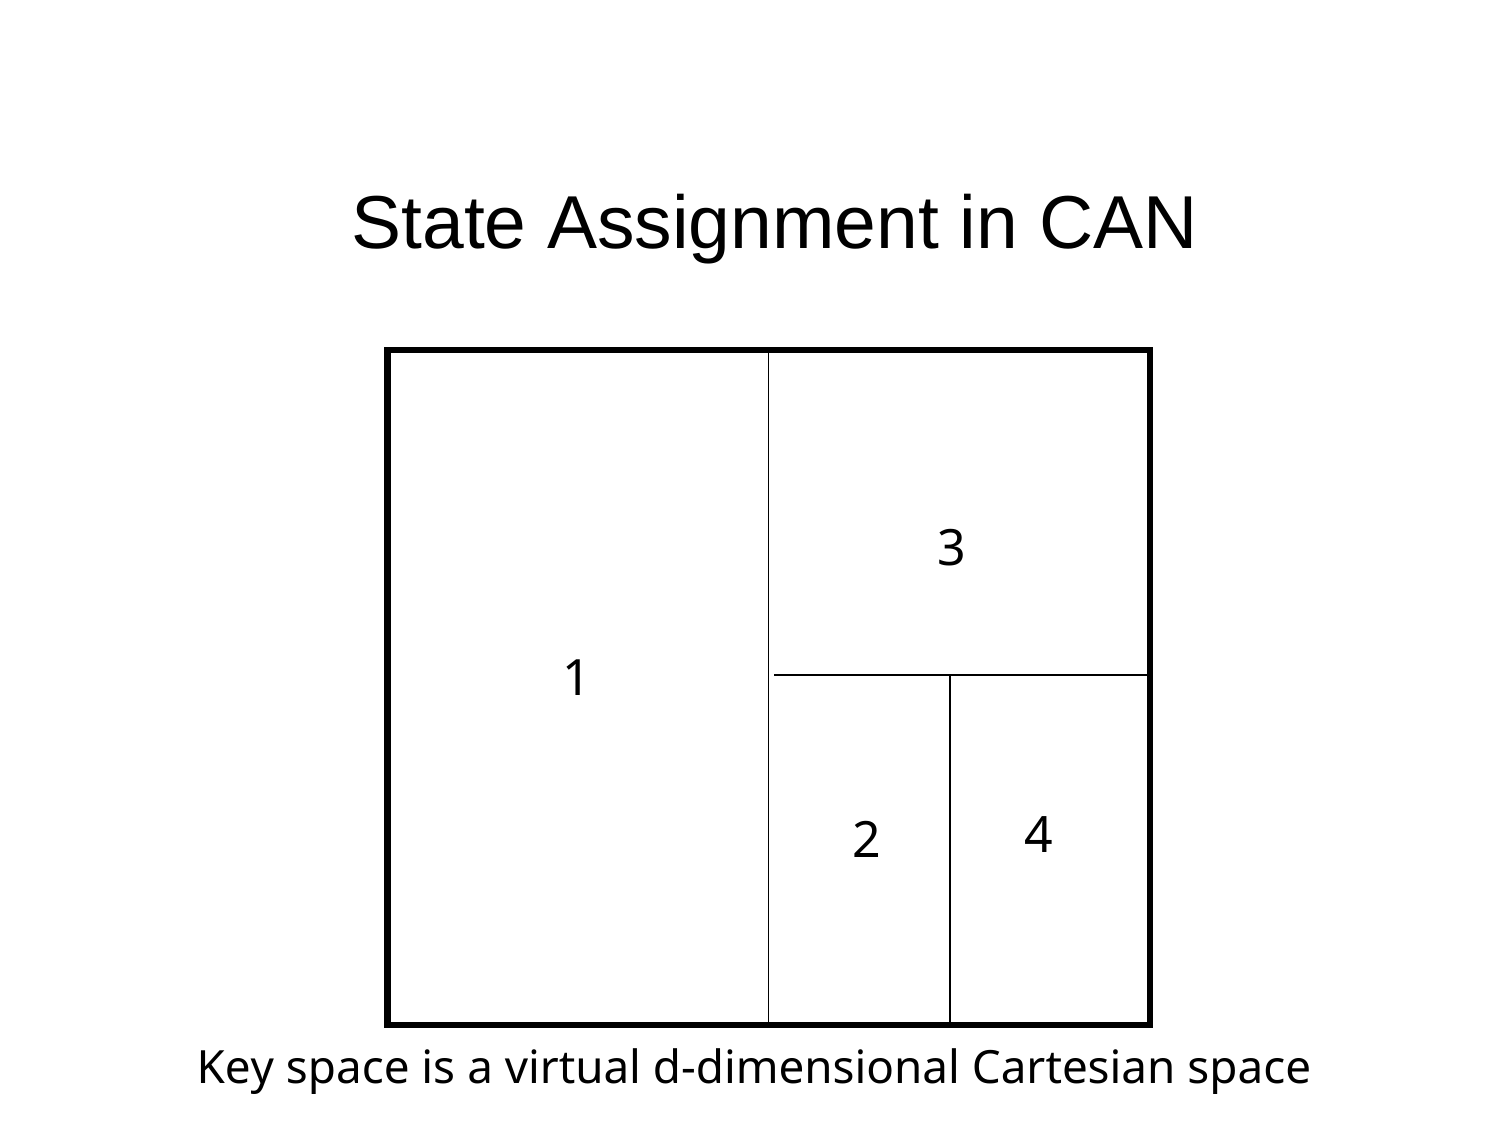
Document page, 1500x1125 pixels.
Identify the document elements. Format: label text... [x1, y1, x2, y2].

text_box 3 [922, 507, 981, 583]
text_box 2 [837, 799, 896, 876]
text_box 1 [547, 637, 606, 713]
text_box Key space is a virtual d-dimensional Cartesian space [181, 1029, 1327, 1101]
text_box 4 [1009, 795, 1069, 871]
text_box State Assignment in CAN [137, 124, 1413, 313]
list [75, 324, 1500, 1125]
